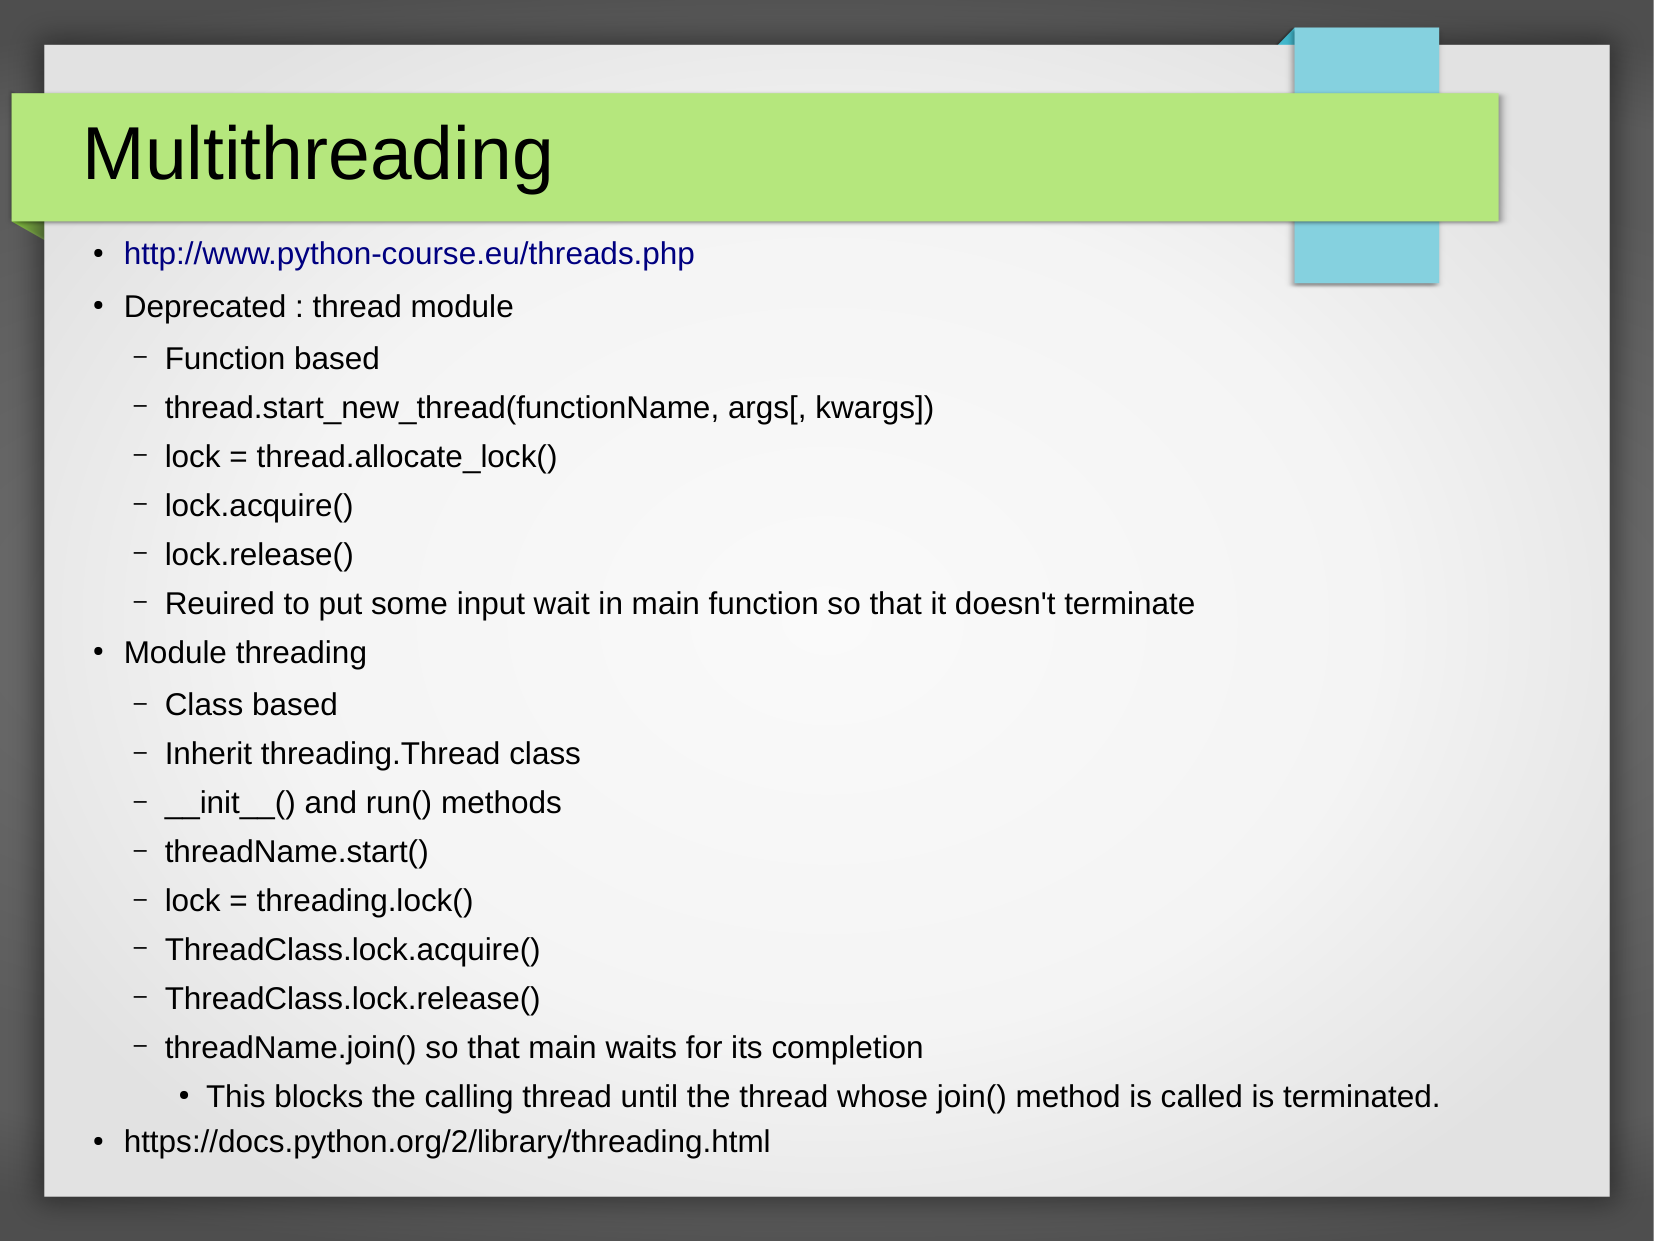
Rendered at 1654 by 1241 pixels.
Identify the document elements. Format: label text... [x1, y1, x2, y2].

list http://www.python-course.eu/threads.php Deprecated : thread module Function based thread.start_new_thread(functionName, args[, kwargs]) lock = thread.allocate_lock() lock.acquire() lock.release() Reuired to put some input wait in main function so that it doesn't terminate Module threading Class based Inherit threading.Thread class __init__() and run() methods threadName.start() lock = threading.lock() ThreadClass.lock.acquire() ThreadClass.lock.release() threadName.join() so that main waits for its completion This blocks the calling thread until the thread whose join() method is called is terminated. https://docs.python.org/2/library/threading.html [82, 236, 1571, 1170]
title Multithreading [82, 94, 1264, 213]
picture [0, 0, 1654, 1241]
